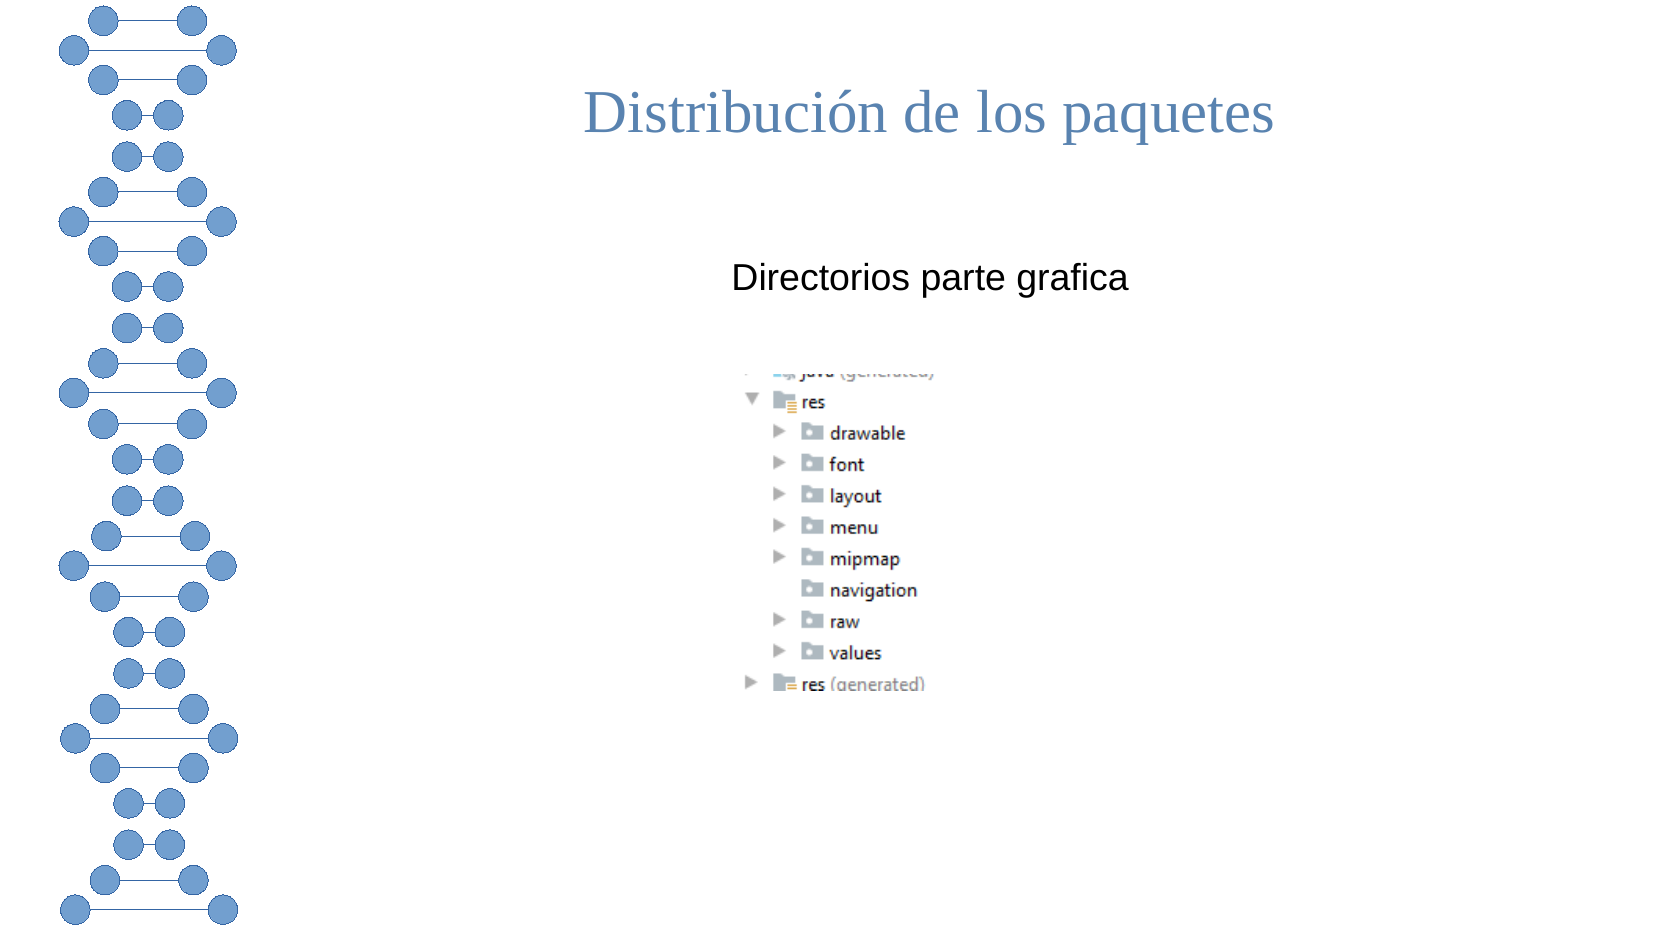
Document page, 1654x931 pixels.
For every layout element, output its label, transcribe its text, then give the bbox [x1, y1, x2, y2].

text_box Directorios parte grafica [645, 249, 1216, 391]
picture [714, 374, 1156, 691]
title Distribución de los paquetes [265, 35, 1595, 189]
